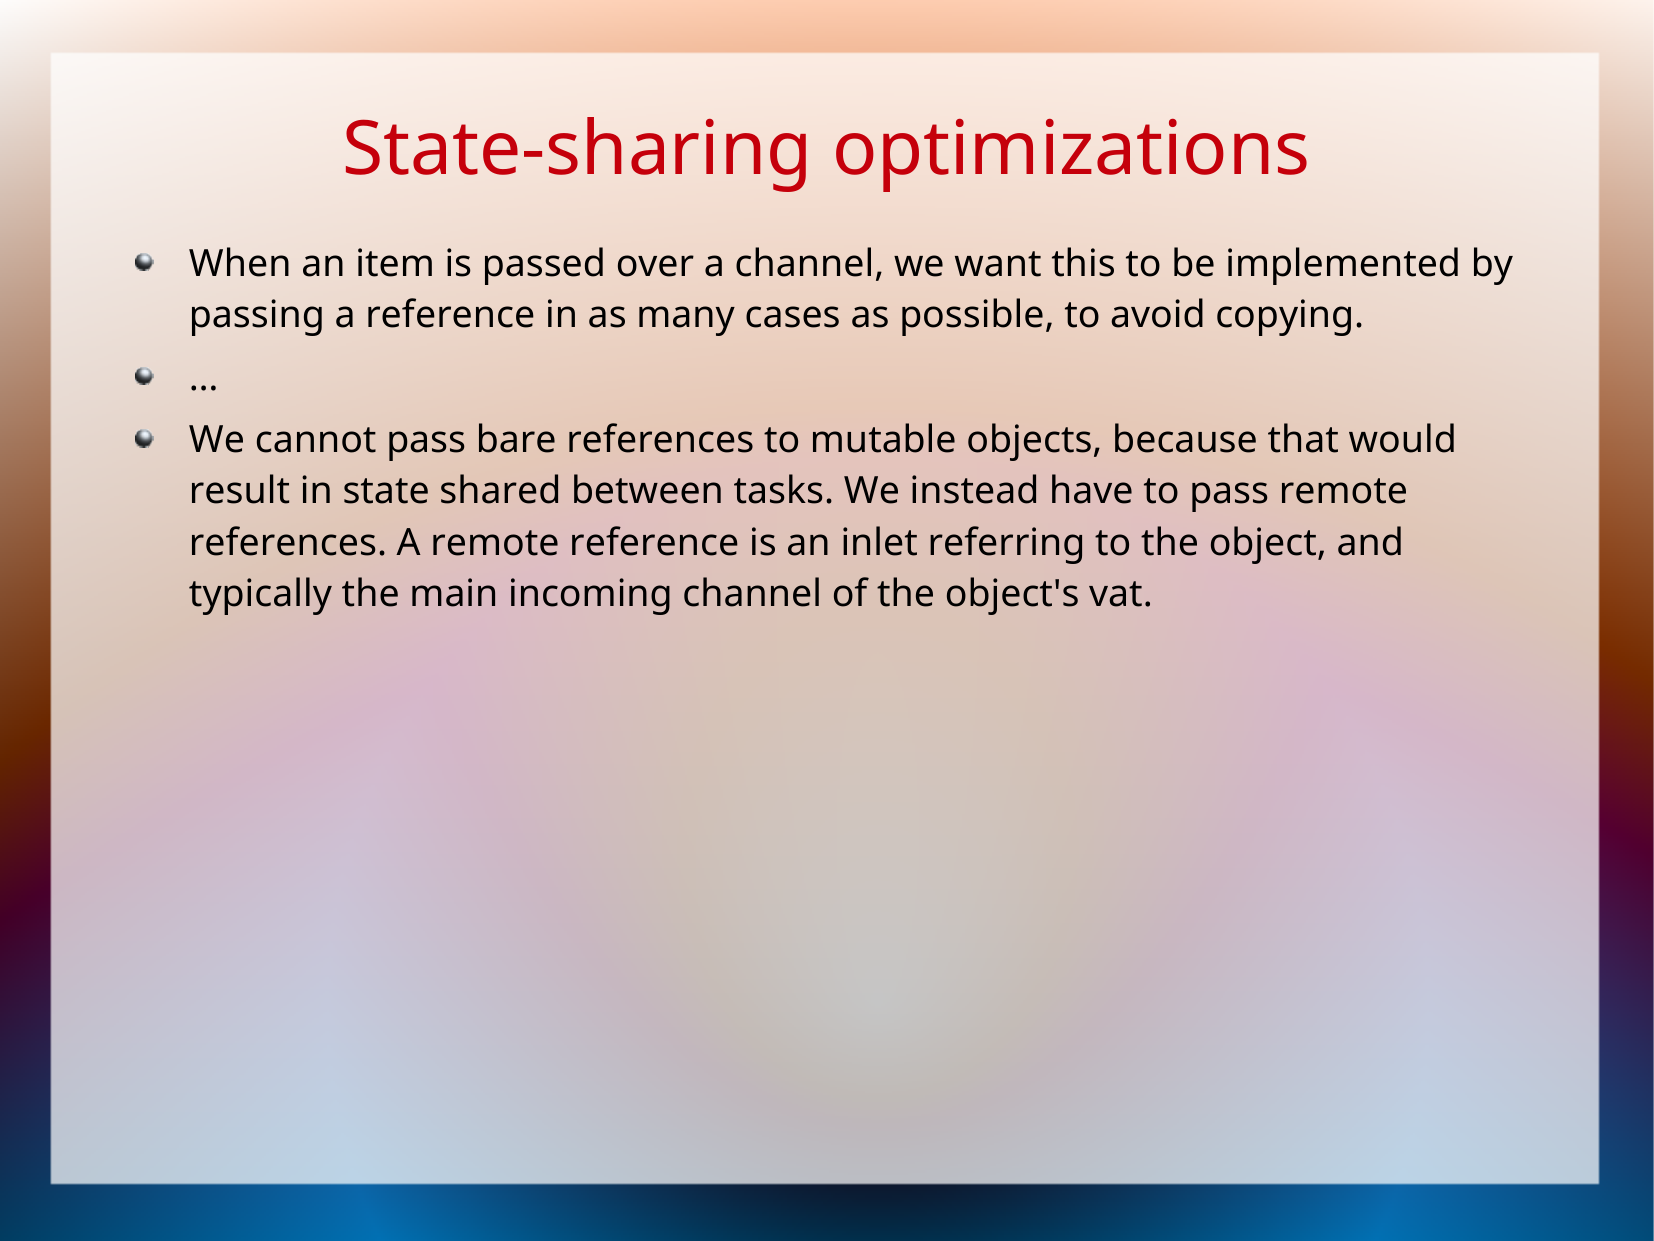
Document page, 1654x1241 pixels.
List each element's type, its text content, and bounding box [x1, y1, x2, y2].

title State-sharing optimizations [82, 55, 1571, 237]
list When an item is passed over a channel, we want this to be implemented by passing a reference in as many cases as possible, to avoid copying. … We cannot pass bare references to mutable objects, because that would result in state shared between tasks. We instead have to pass remote references. A remote reference is an inlet referring to the object, and typically the main incoming channel of the object's vat. [118, 236, 1536, 1103]
picture [0, 0, 1654, 1241]
